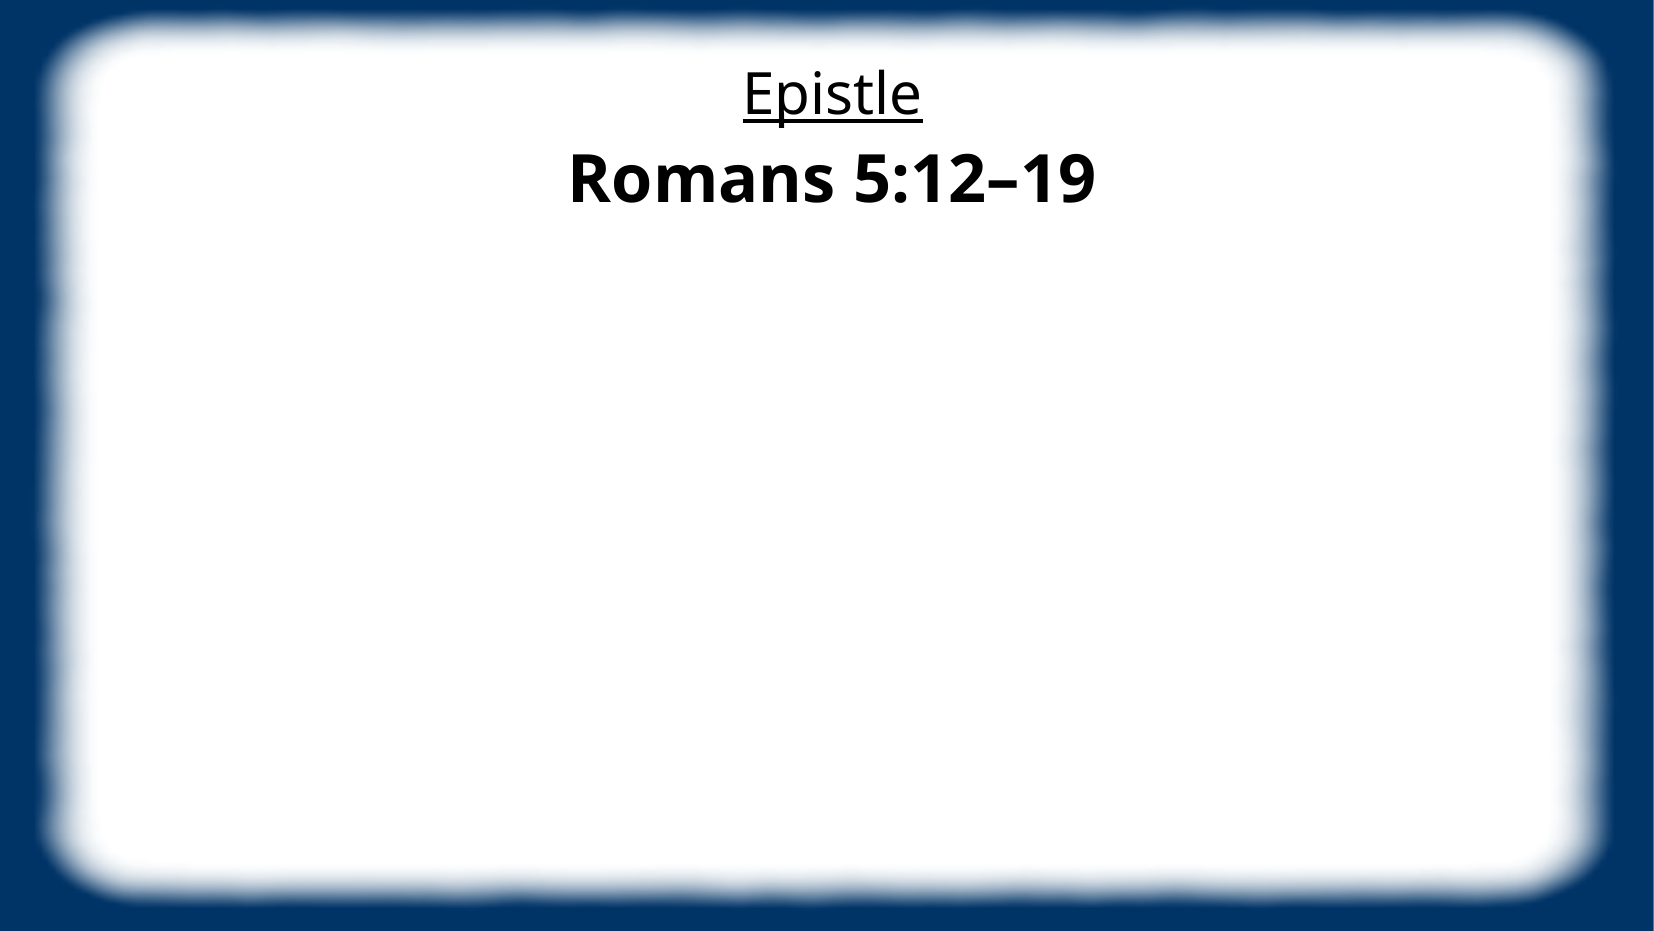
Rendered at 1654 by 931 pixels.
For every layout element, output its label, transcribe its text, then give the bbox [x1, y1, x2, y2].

text_box Epistle Romans 5:12–19 [105, 45, 1561, 226]
picture [0, 0, 1654, 931]
